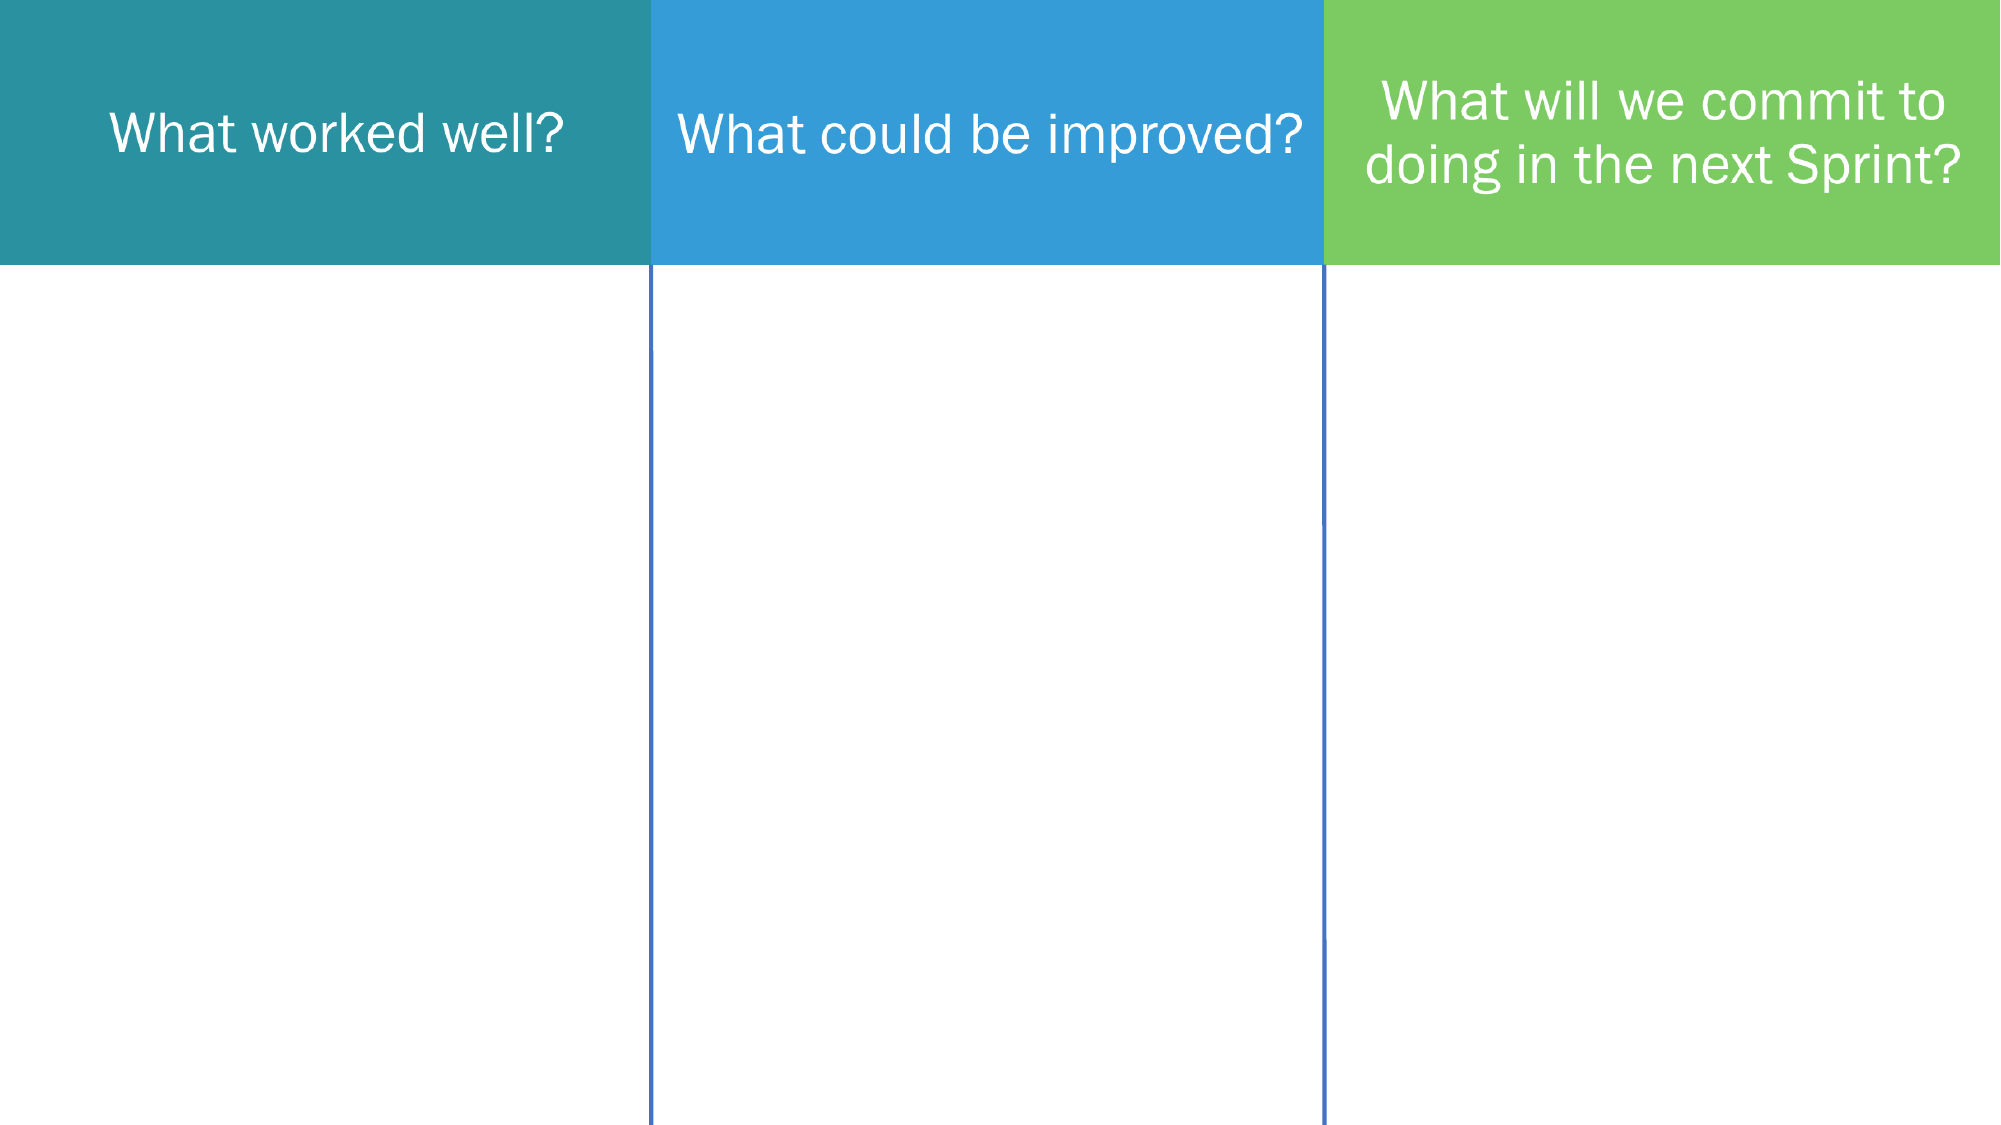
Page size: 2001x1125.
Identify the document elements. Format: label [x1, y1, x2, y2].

picture [0, 0, 2000, 265]
